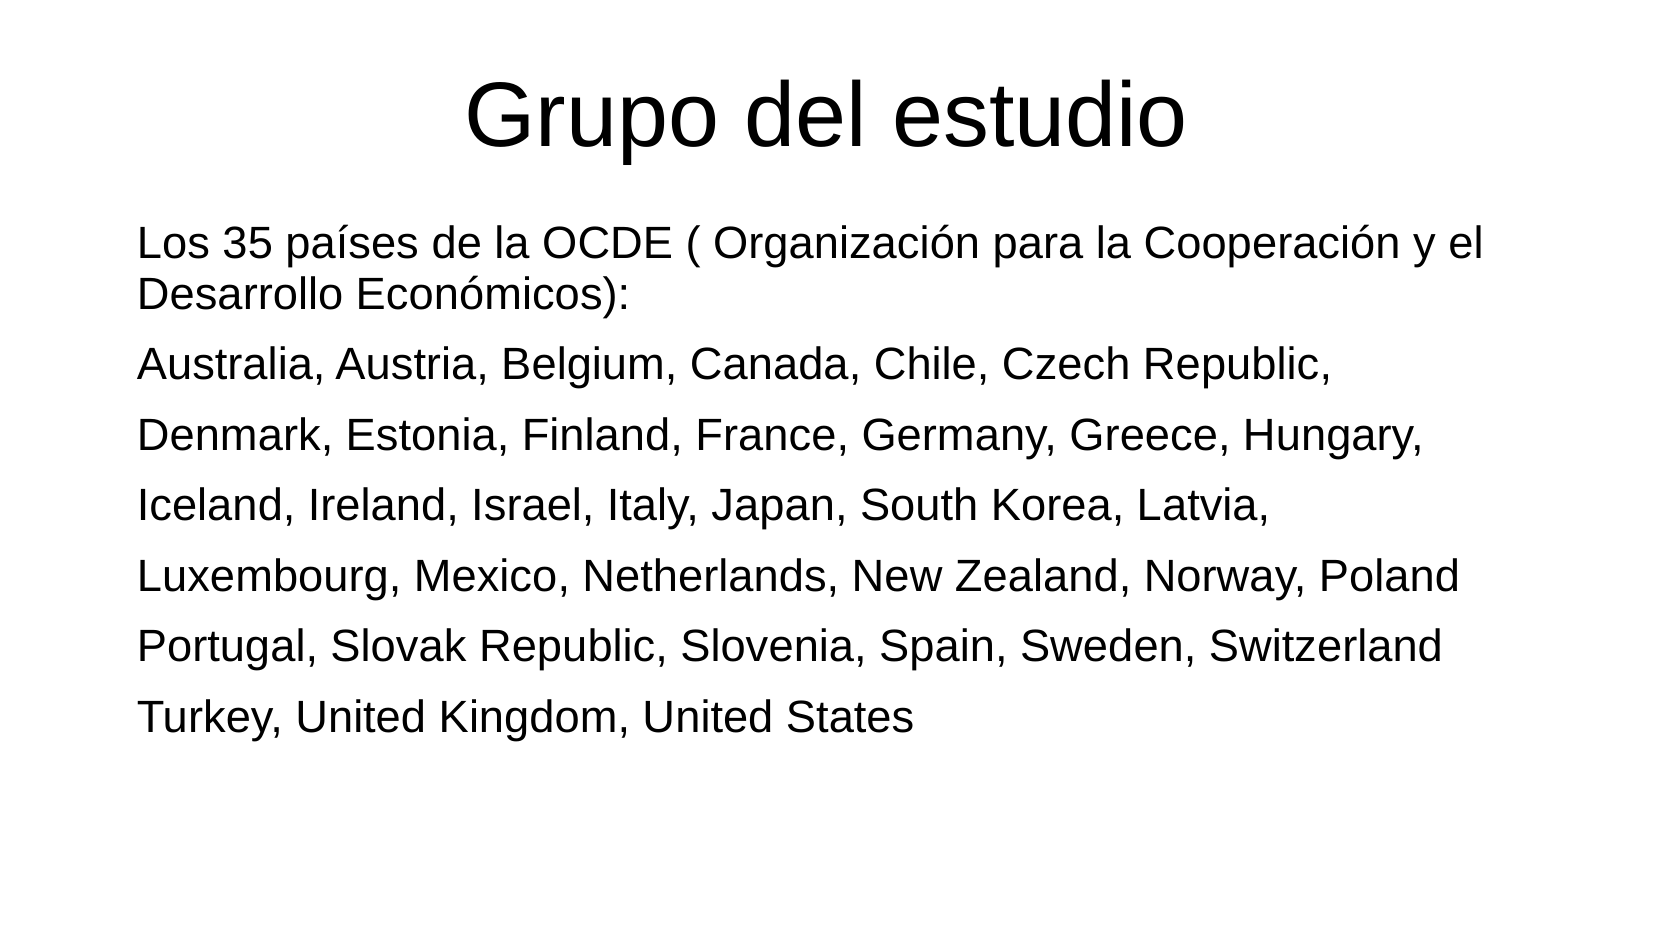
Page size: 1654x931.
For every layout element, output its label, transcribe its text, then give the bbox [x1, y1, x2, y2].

list Los 35 países de la OCDE ( Organización para la Cooperación y el Desarrollo Económicos): Australia, Austria, Belgium, Canada, Chile, Czech Republic, Denmark, Estonia, Finland, France, Germany, Greece, Hungary, Iceland, Ireland, Israel, Italy, Japan, South Korea, Latvia, Luxembourg, Mexico, Netherlands, New Zealand, Norway, Poland Portugal, Slovak Republic, Slovenia, Spain, Sweden, Switzerland Turkey, United Kingdom, United States [88, 217, 1577, 758]
title Grupo del estudio [82, 37, 1571, 193]
